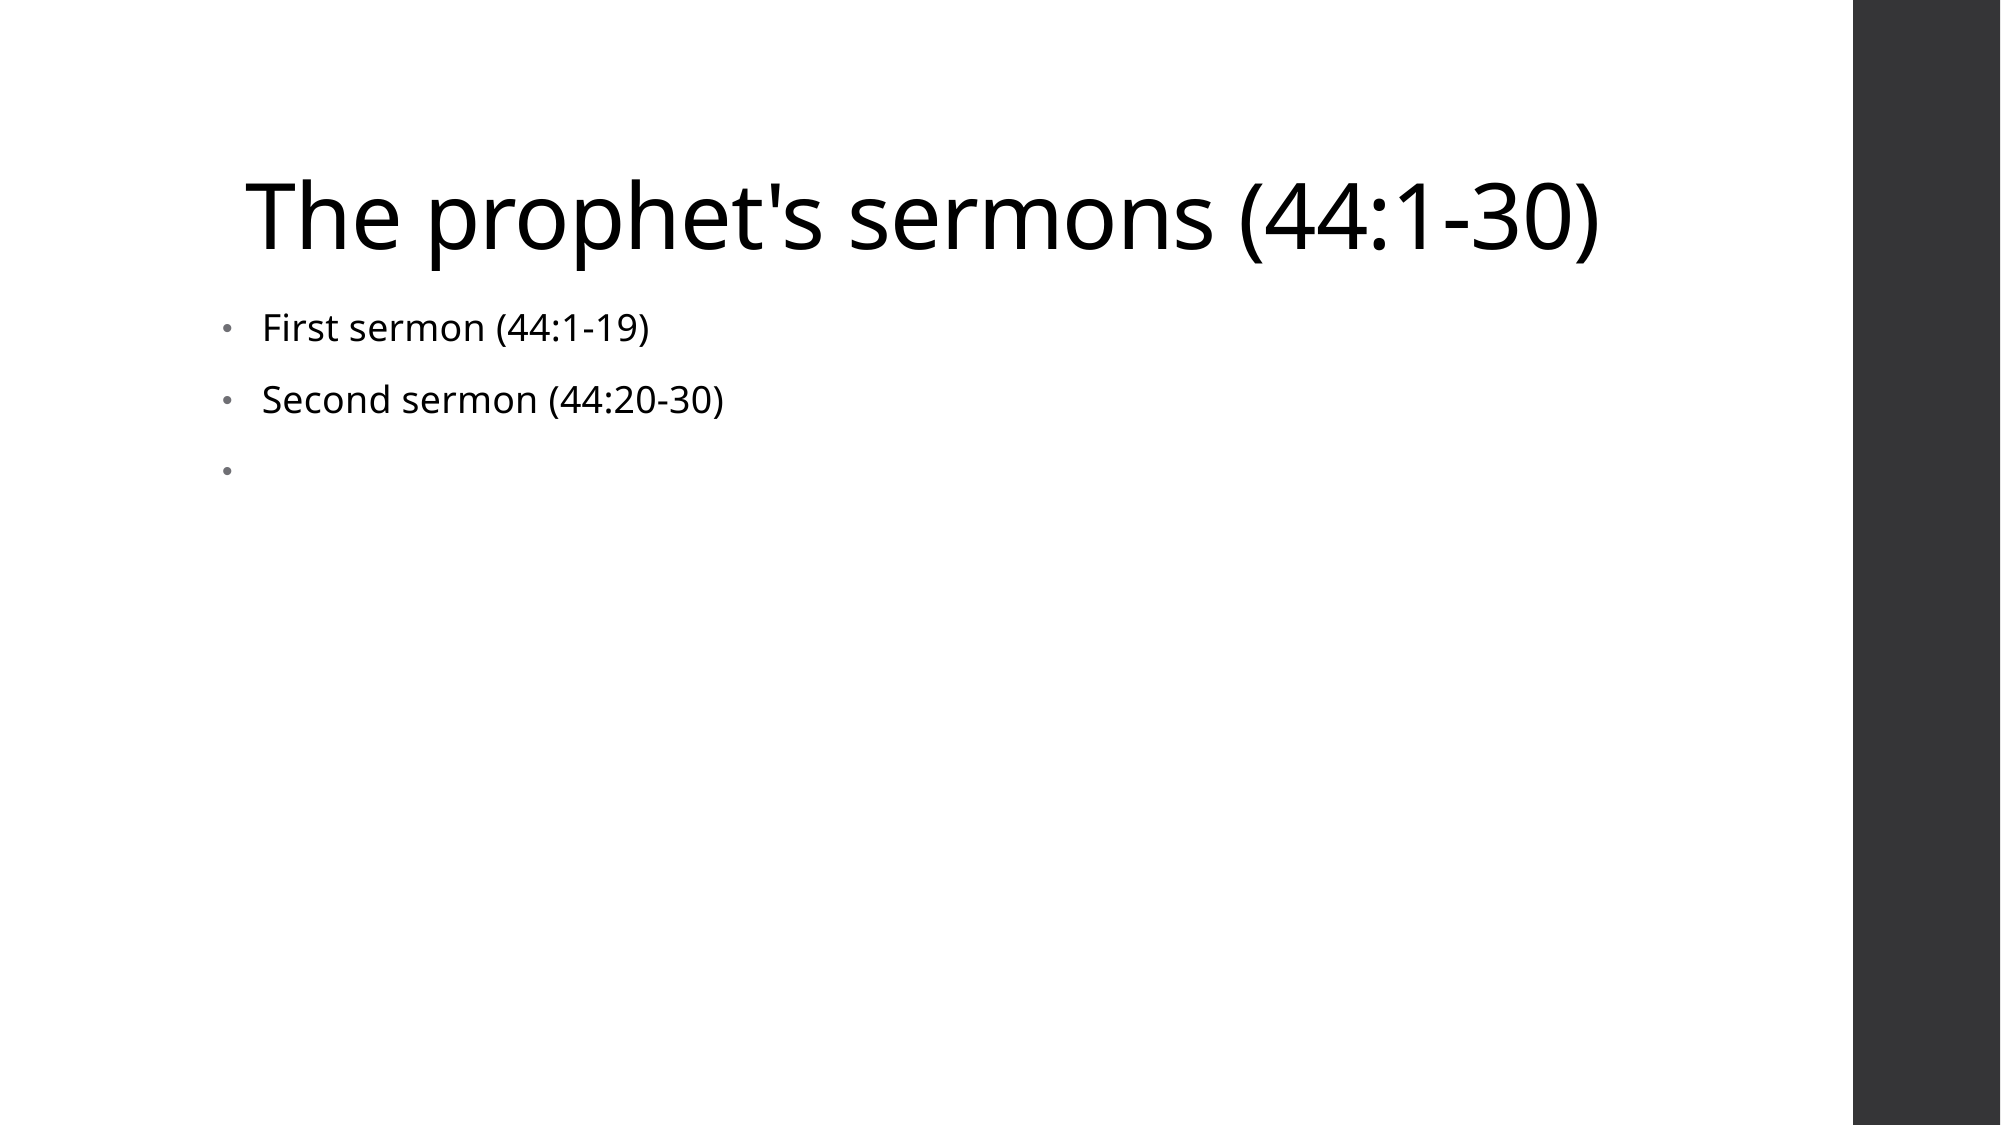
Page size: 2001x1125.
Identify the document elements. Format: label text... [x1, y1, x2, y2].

title The prophet's sermons (44:1-30) [206, 60, 1797, 278]
list First sermon (44:1-19) Second sermon (44:20-30) [206, 299, 1617, 1014]
